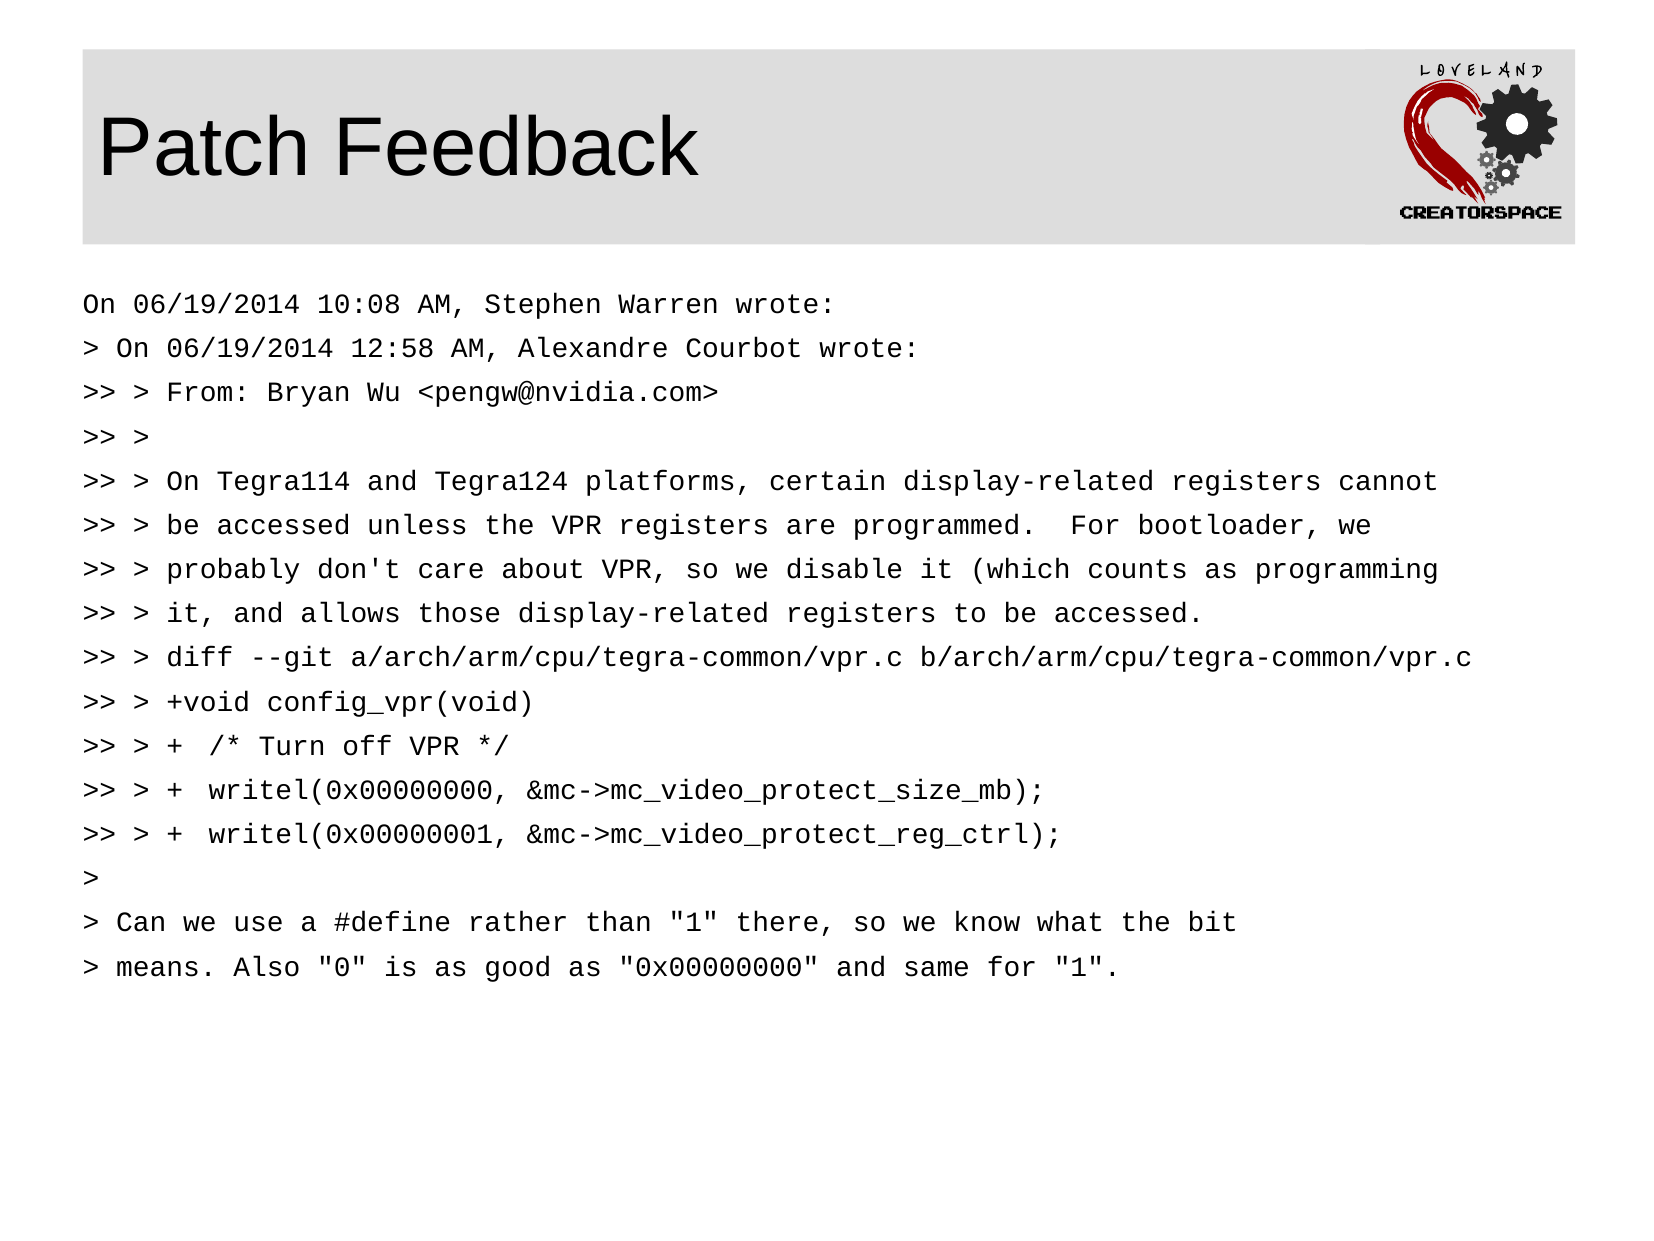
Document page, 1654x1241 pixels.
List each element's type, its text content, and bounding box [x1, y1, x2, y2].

list On 06/19/2014 10:08 AM, Stephen Warren wrote: > On 06/19/2014 12:58 AM, Alexandre Courbot wrote: >> > From: Bryan Wu <pengw@nvidia.com> >> > >> > On Tegra114 and Tegra124 platforms, certain display-related registers cannot >> > be accessed unless the VPR registers are programmed. For bootloader, we >> > probably don't care about VPR, so we disable it (which counts as programming >> > it, and allows those display-related registers to be accessed. >> > diff --git a/arch/arm/cpu/tegra-common/vpr.c b/arch/arm/cpu/tegra-common/vpr.c >> > +void config_vpr(void) >> > + /* Turn off VPR */ >> > + writel(0x00000000, &mc->mc_video_protect_size_mb); >> > + writel(0x00000001, &mc->mc_video_protect_reg_ctrl); > > Can we use a #define rather than "1" there, so we know what the bit > means. Also "0" is as good as "0x00000000" and same for "1". [82, 290, 1571, 1010]
title Patch Feedback [82, 49, 1381, 245]
